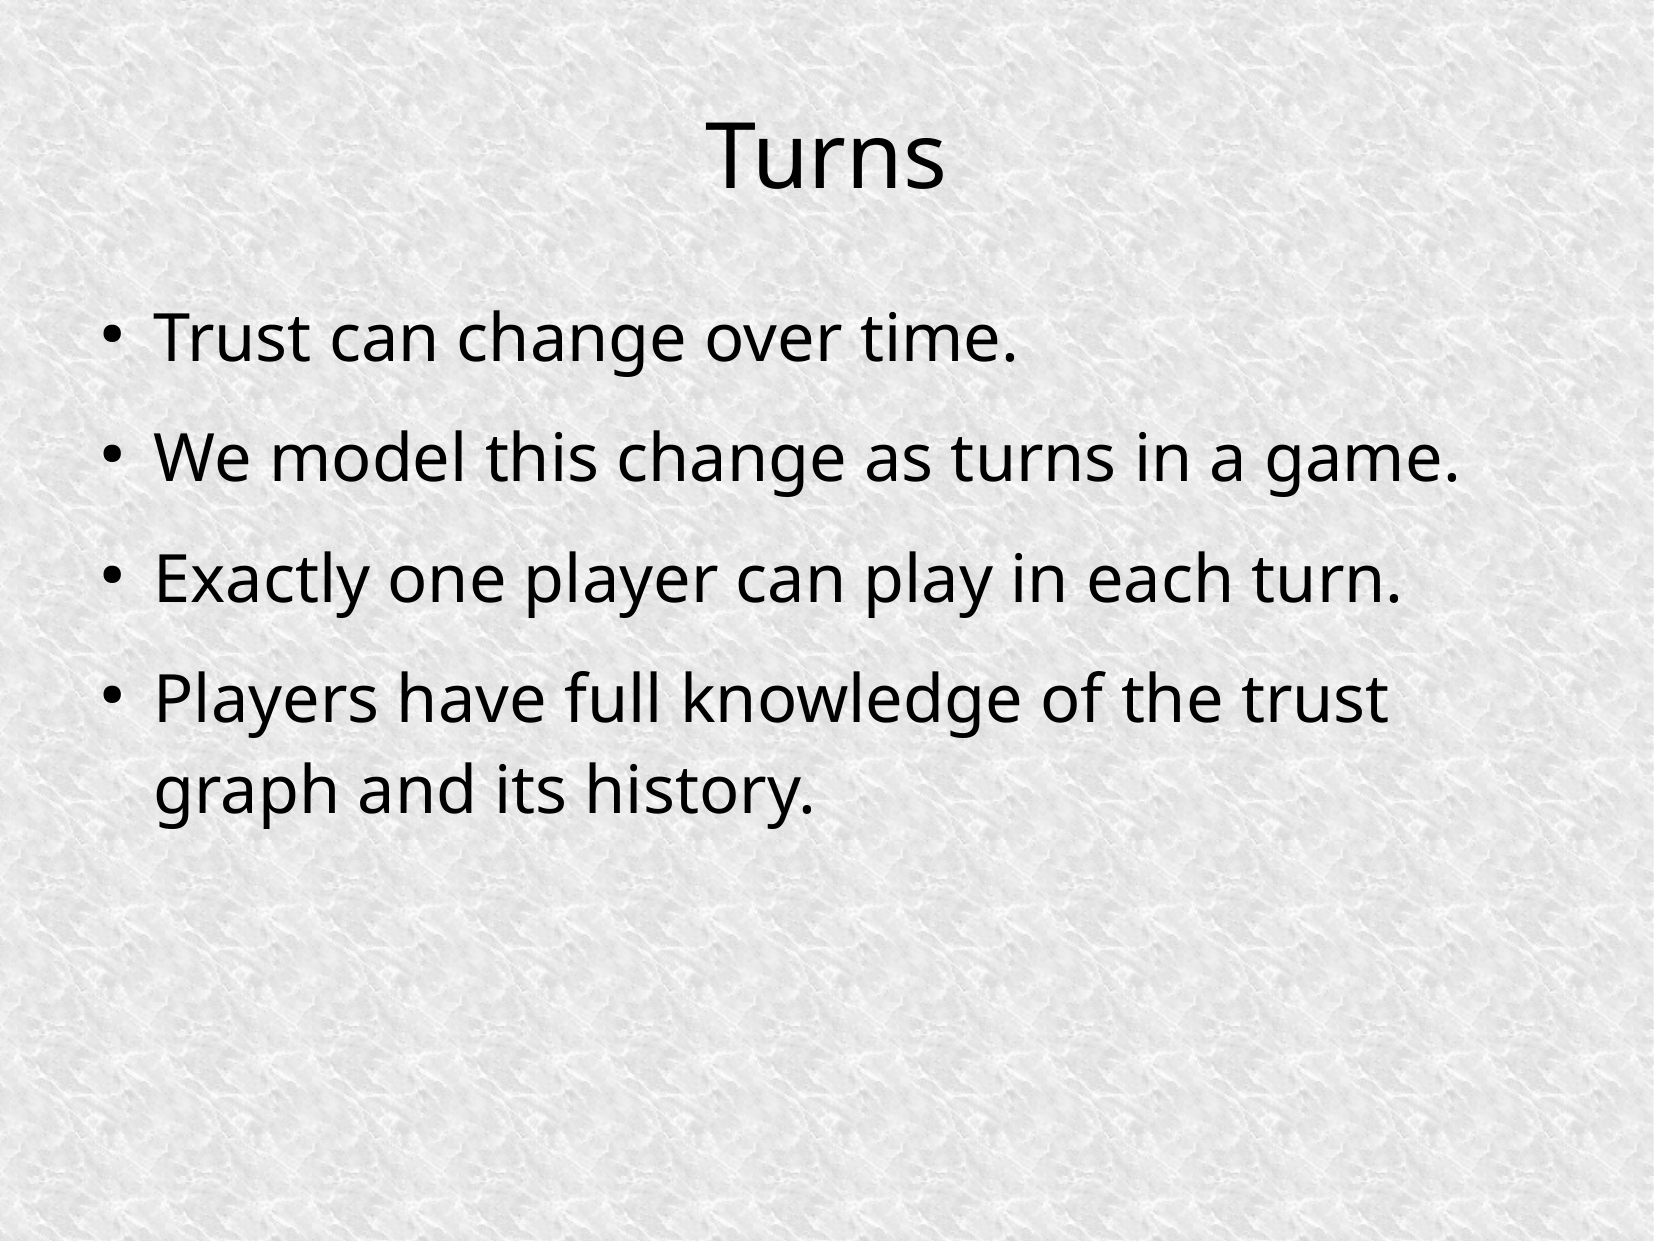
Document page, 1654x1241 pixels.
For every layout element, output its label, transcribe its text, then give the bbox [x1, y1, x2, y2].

title Turns [82, 49, 1571, 257]
list Trust can change over time. We model this change as turns in a game. Exactly one player can play in each turn. Players have full knowledge of the trust graph and its history. [82, 290, 1571, 1010]
picture [0, 0, 1654, 1241]
